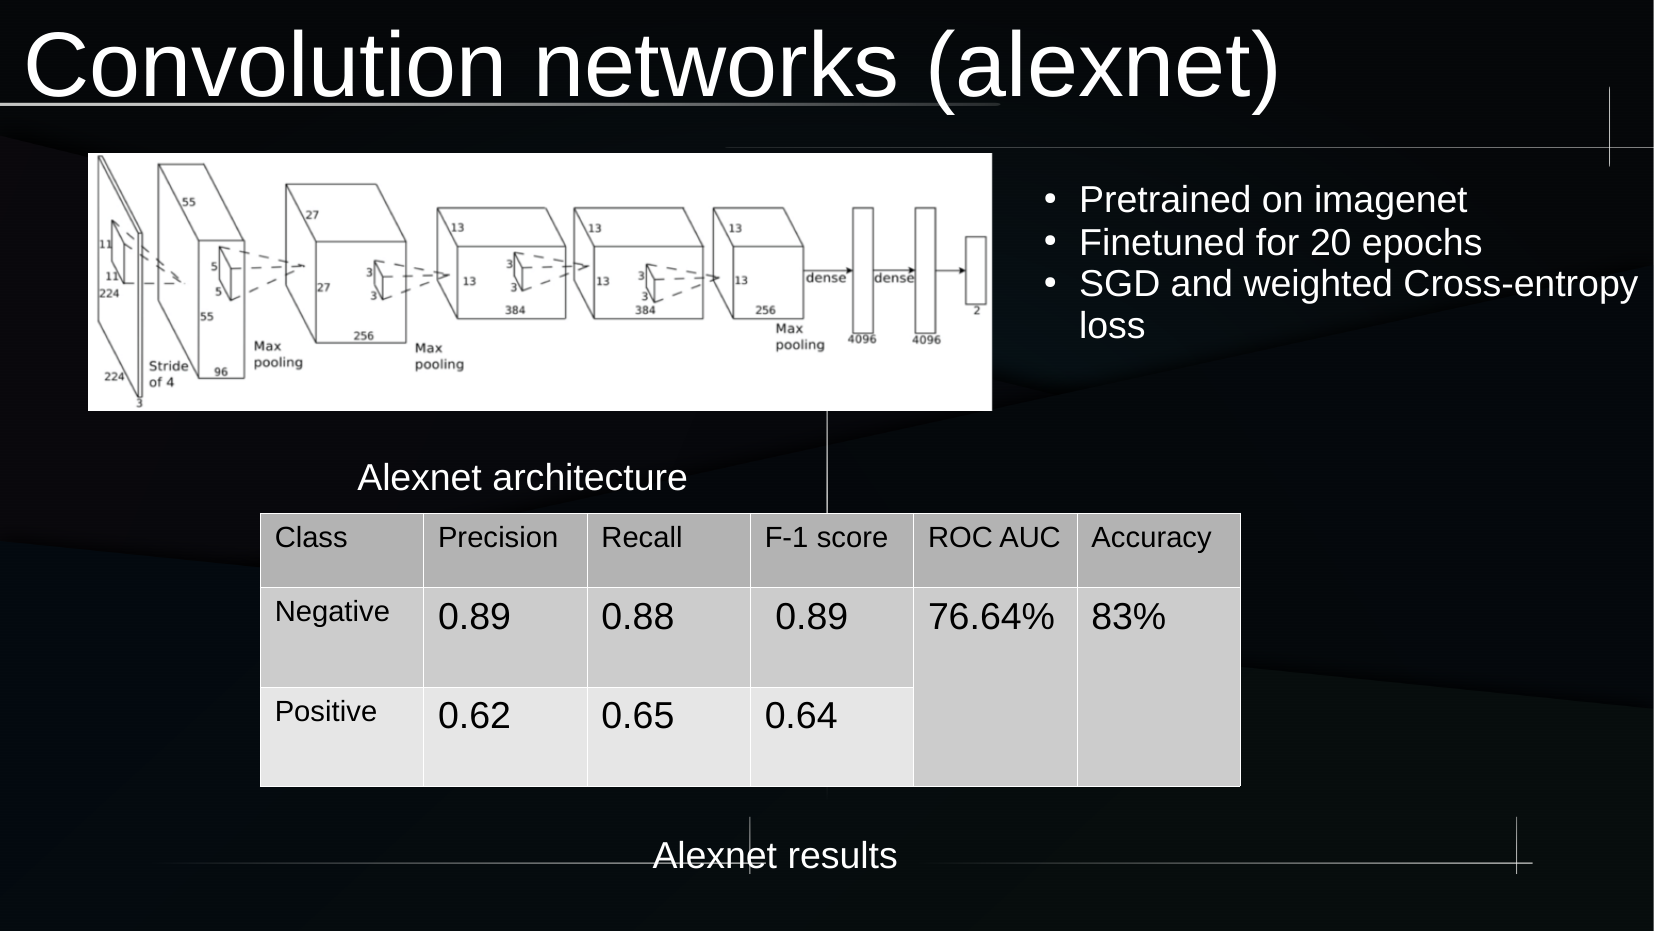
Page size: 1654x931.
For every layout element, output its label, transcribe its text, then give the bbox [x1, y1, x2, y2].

table_cell 0.88 [588, 588, 750, 687]
table_header ROC AUC [914, 514, 1077, 587]
table_cell 0.89 [424, 588, 587, 687]
table_cell 83% [1078, 588, 1240, 786]
table_header Recall [588, 514, 750, 587]
text_box Pretrained on imagenet Finetuned for 20 epochs SGD and weighted Cross-entropy loss [1028, 171, 1654, 355]
picture [0, 0, 1654, 931]
table_cell 0.65 [588, 688, 750, 786]
table_header Class [261, 514, 423, 587]
table_cell Negative [261, 588, 423, 687]
text_box Alexnet results [637, 826, 913, 884]
table_cell 0.62 [424, 688, 587, 786]
title Convolution networks (alexnet) [23, 11, 1589, 119]
text_box Alexnet architecture [342, 448, 703, 506]
table_header Accuracy [1078, 514, 1240, 587]
table_header F-1 score [751, 514, 913, 587]
table_cell 0.89 [751, 588, 913, 687]
table_header Precision [424, 514, 587, 587]
table_cell 76.64% [914, 588, 1077, 786]
table_cell Positive [261, 688, 423, 786]
table_cell 0.64 [751, 688, 913, 786]
